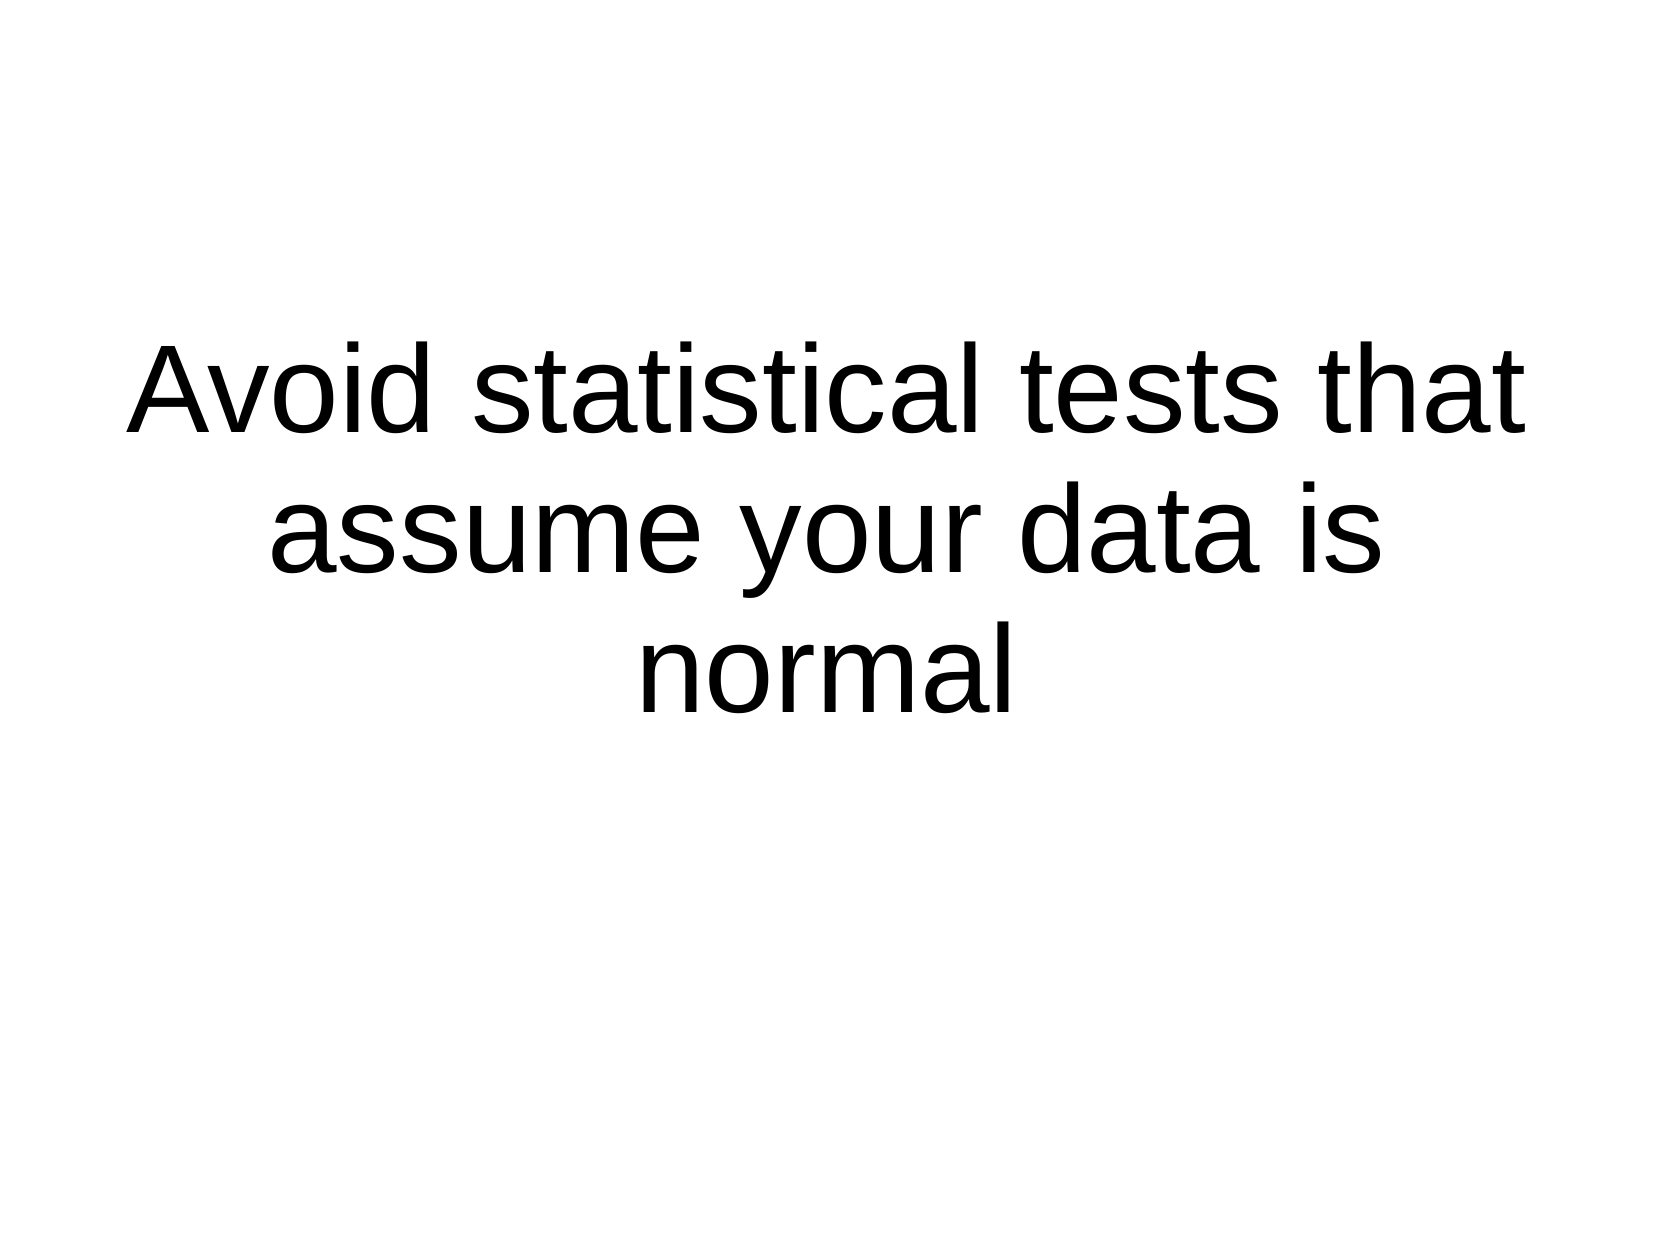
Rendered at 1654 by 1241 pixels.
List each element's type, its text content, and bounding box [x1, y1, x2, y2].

subtitle Avoid statistical tests that assume your data is normal [82, 49, 1571, 1010]
